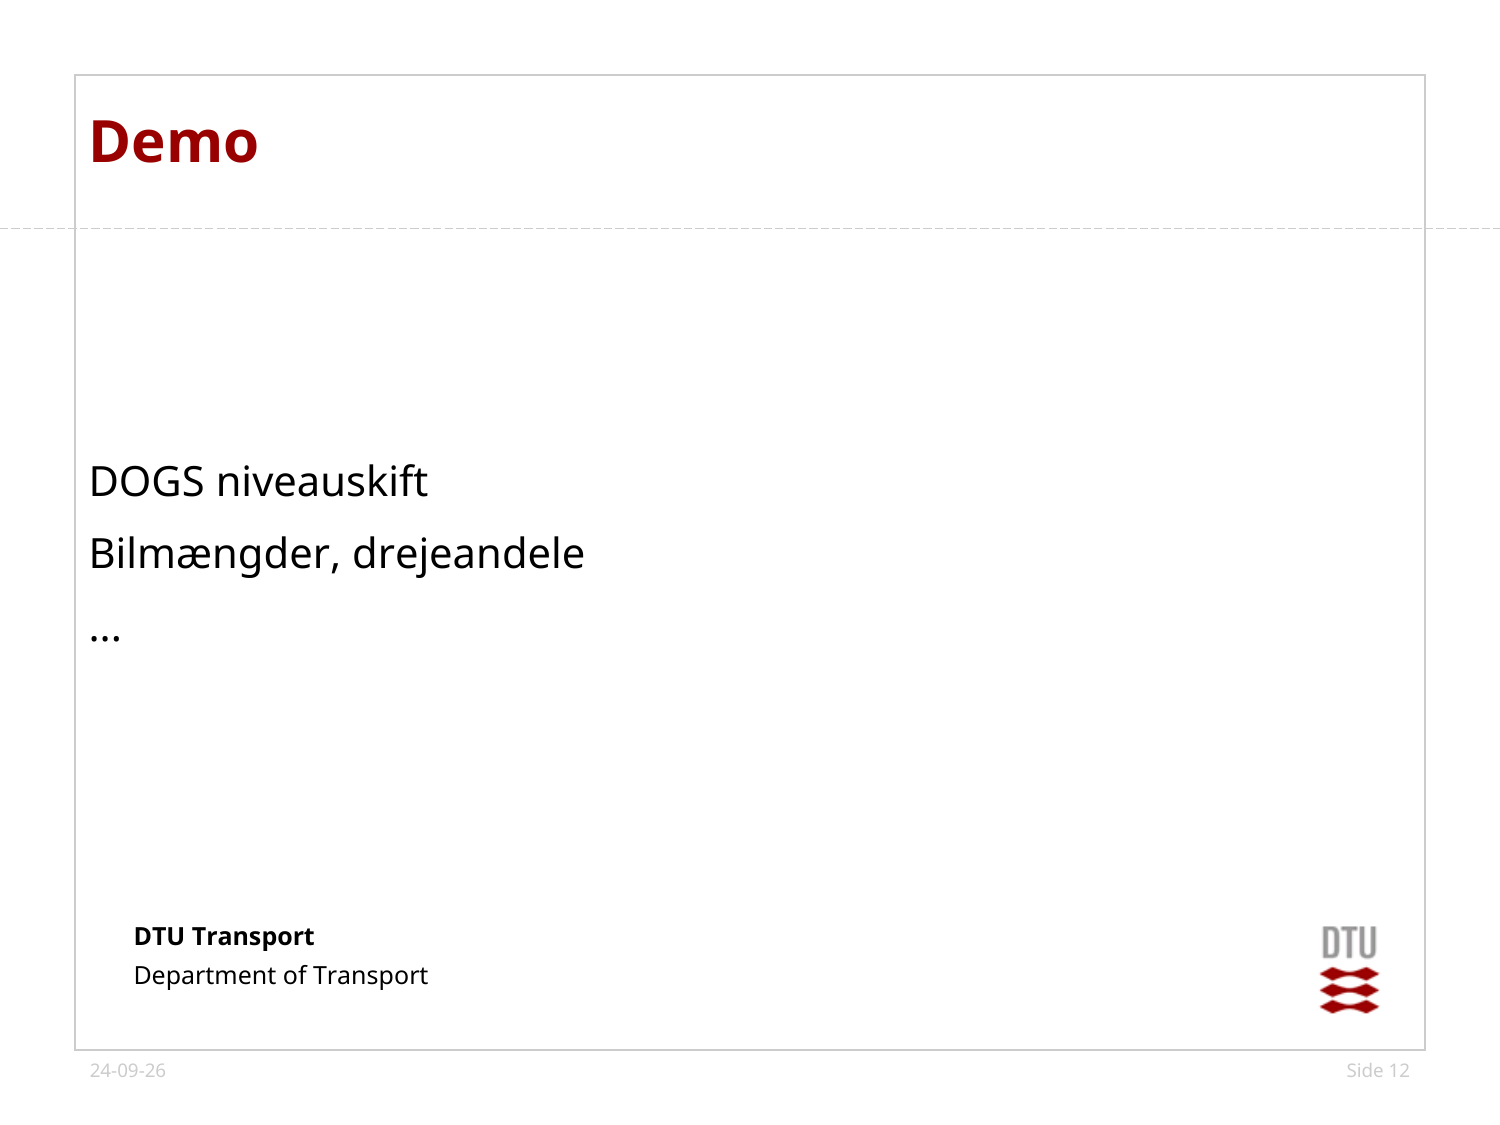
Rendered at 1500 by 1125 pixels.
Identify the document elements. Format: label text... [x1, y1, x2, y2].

picture [1297, 892, 1418, 1034]
text_box DOGS niveauskift Bilmængder, drejeandele ... [88, 248, 1300, 857]
title Demo [88, 91, 1447, 190]
